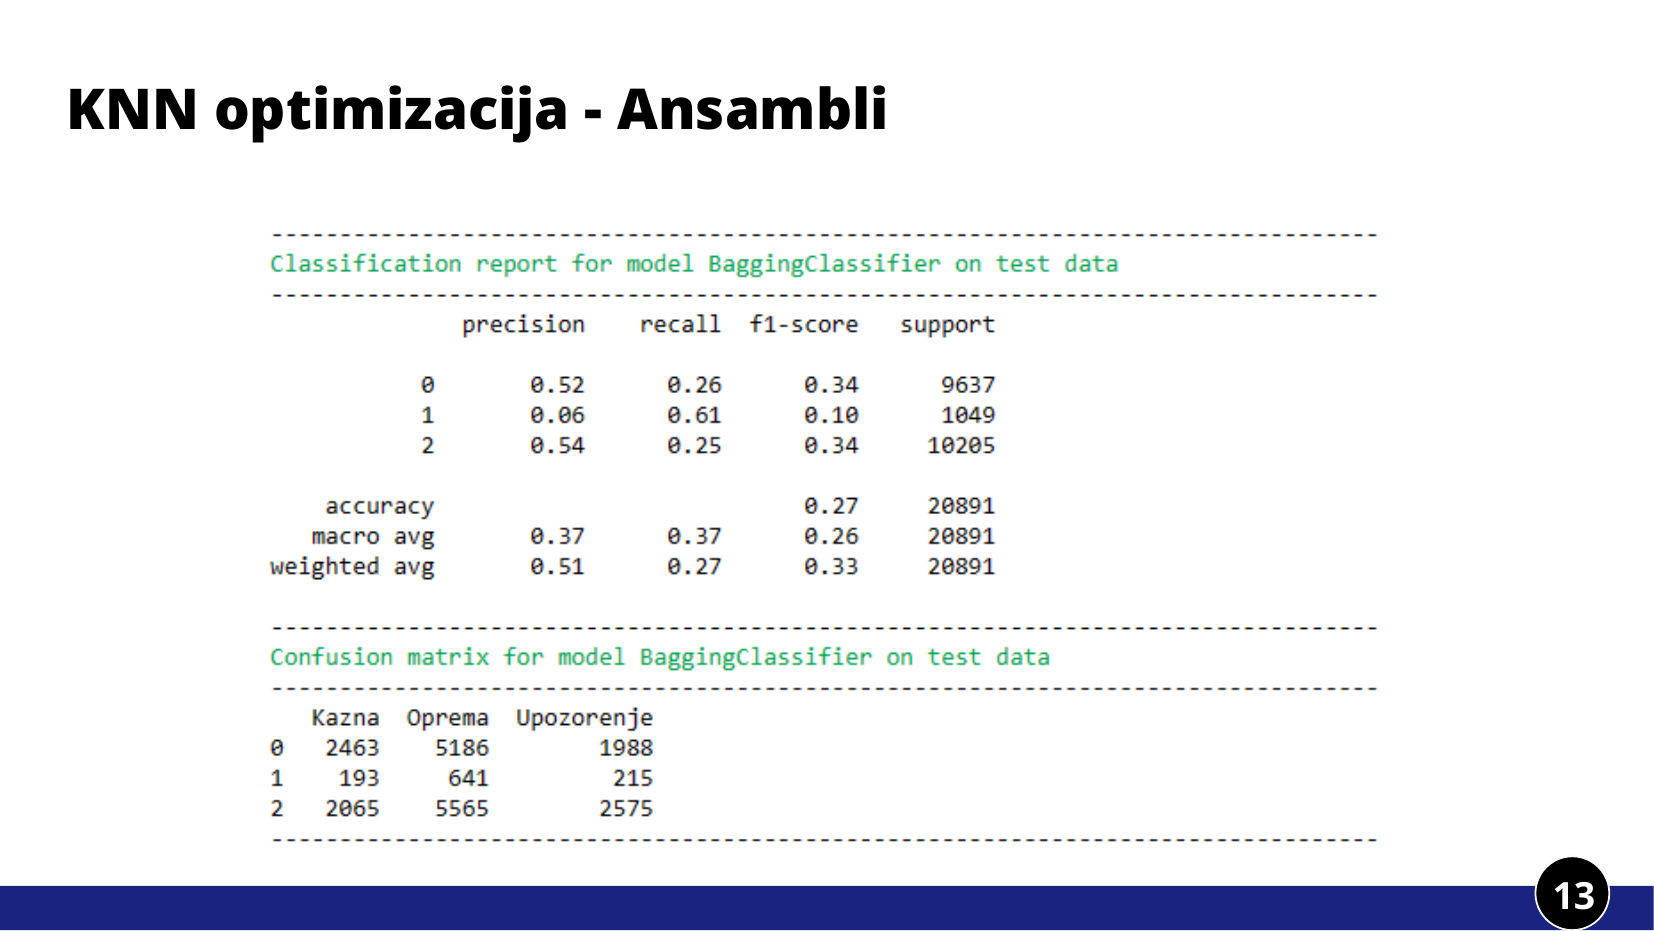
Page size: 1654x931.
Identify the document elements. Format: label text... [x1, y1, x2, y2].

picture [171, 224, 1414, 845]
title KNN optimizacija - Ansambli [66, 48, 1603, 168]
